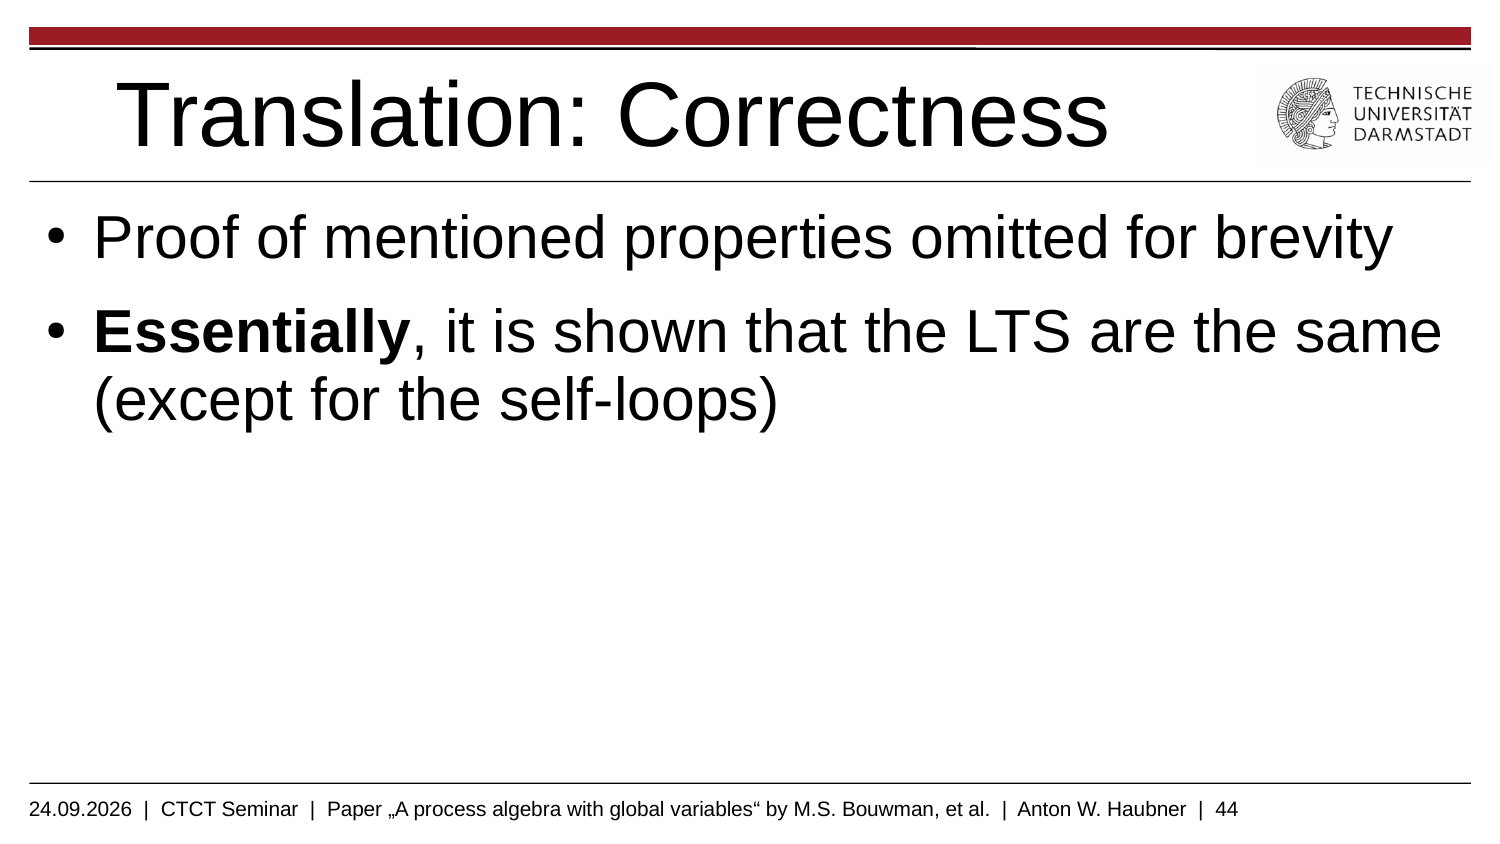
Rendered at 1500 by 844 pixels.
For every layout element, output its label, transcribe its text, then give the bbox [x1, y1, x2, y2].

list Proof of mentioned properties omitted for brevity Essentially, it is shown that the LTS are the same (except for the self-loops) [29, 203, 1471, 438]
picture [1255, 65, 1490, 162]
title Translation: Correctness [29, 63, 1199, 167]
